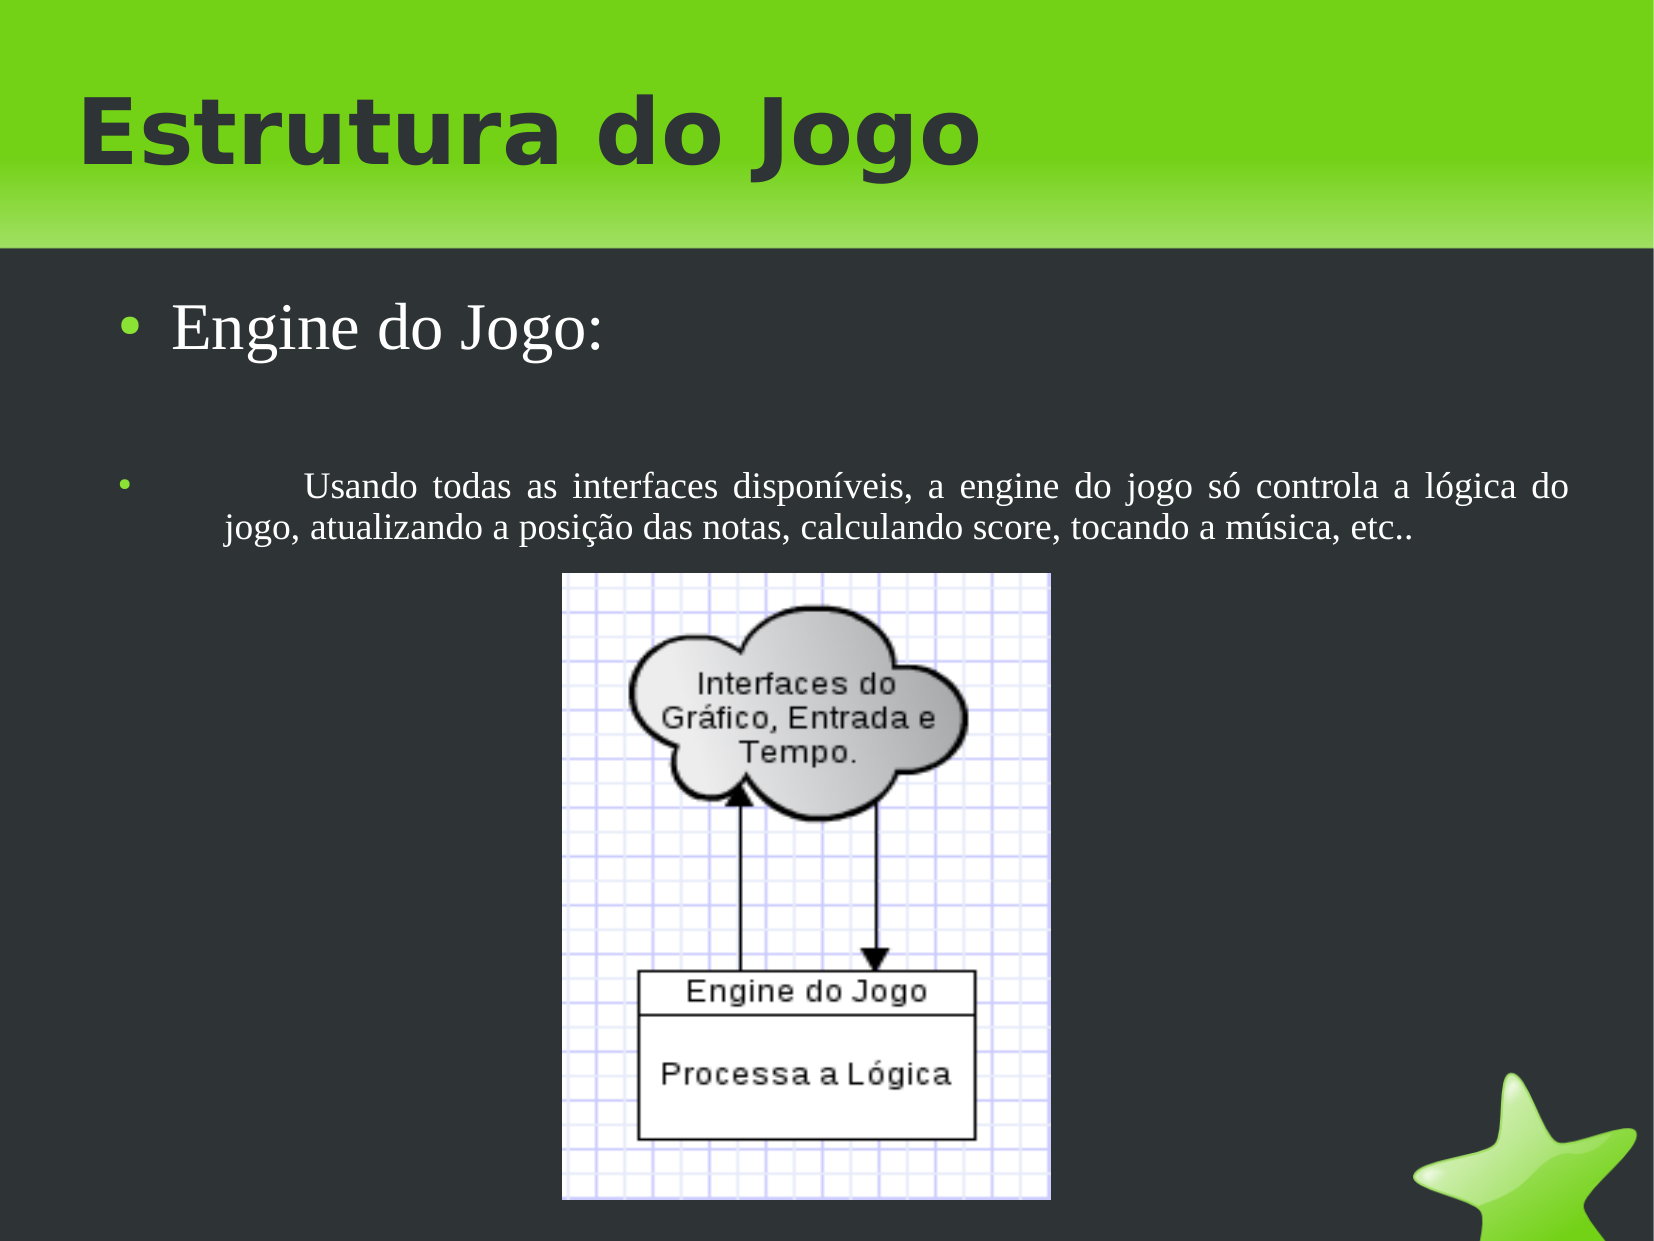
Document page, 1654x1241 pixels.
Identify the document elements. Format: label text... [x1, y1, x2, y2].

picture [0, 0, 1654, 1241]
list Engine do Jogo: Usando todas as interfaces disponíveis, a engine do jogo só controla a lógica do jogo, atualizando a posição das notas, calculando score, tocando a música, etc.. [82, 290, 1571, 1109]
title Estrutura do Jogo [76, 29, 1565, 237]
